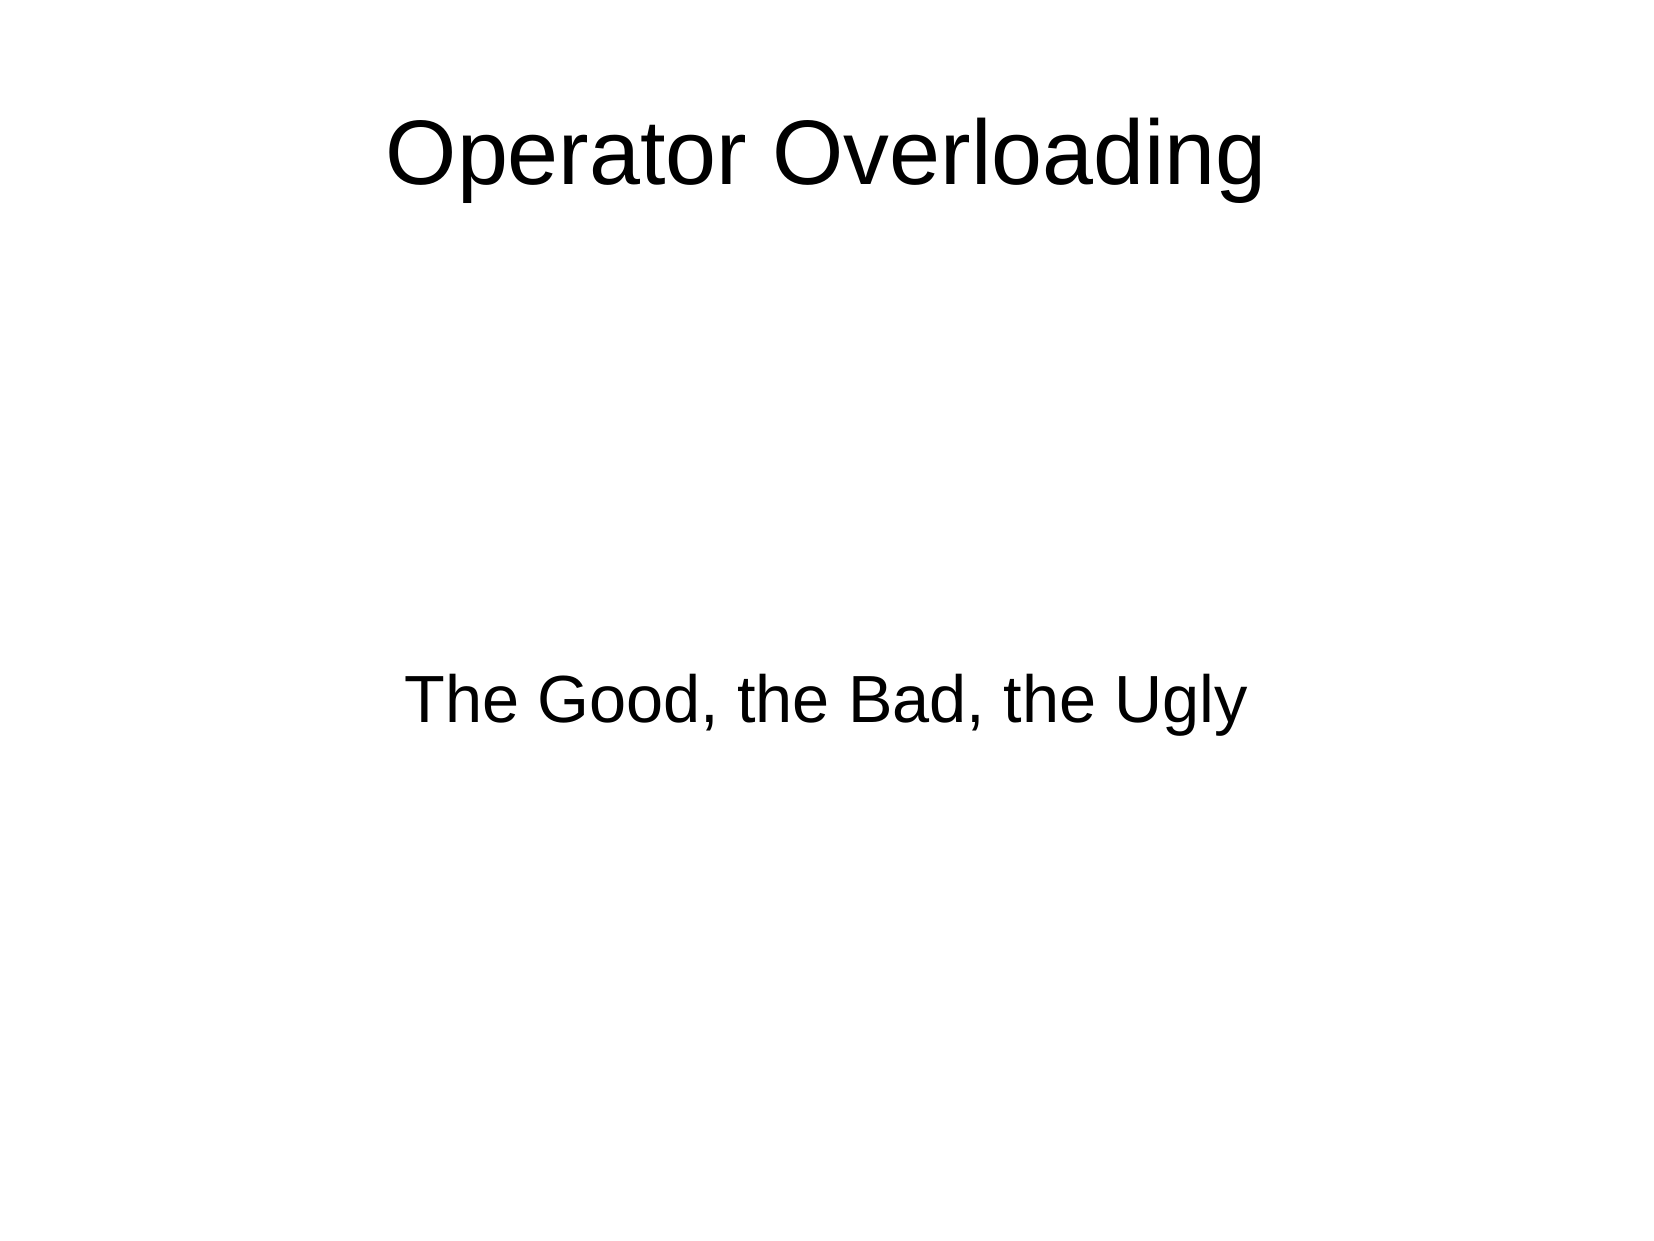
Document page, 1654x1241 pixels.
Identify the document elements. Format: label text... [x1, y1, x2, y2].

subtitle The Good, the Bad, the Ugly [82, 297, 1571, 1102]
title Operator Overloading [82, 56, 1571, 250]
